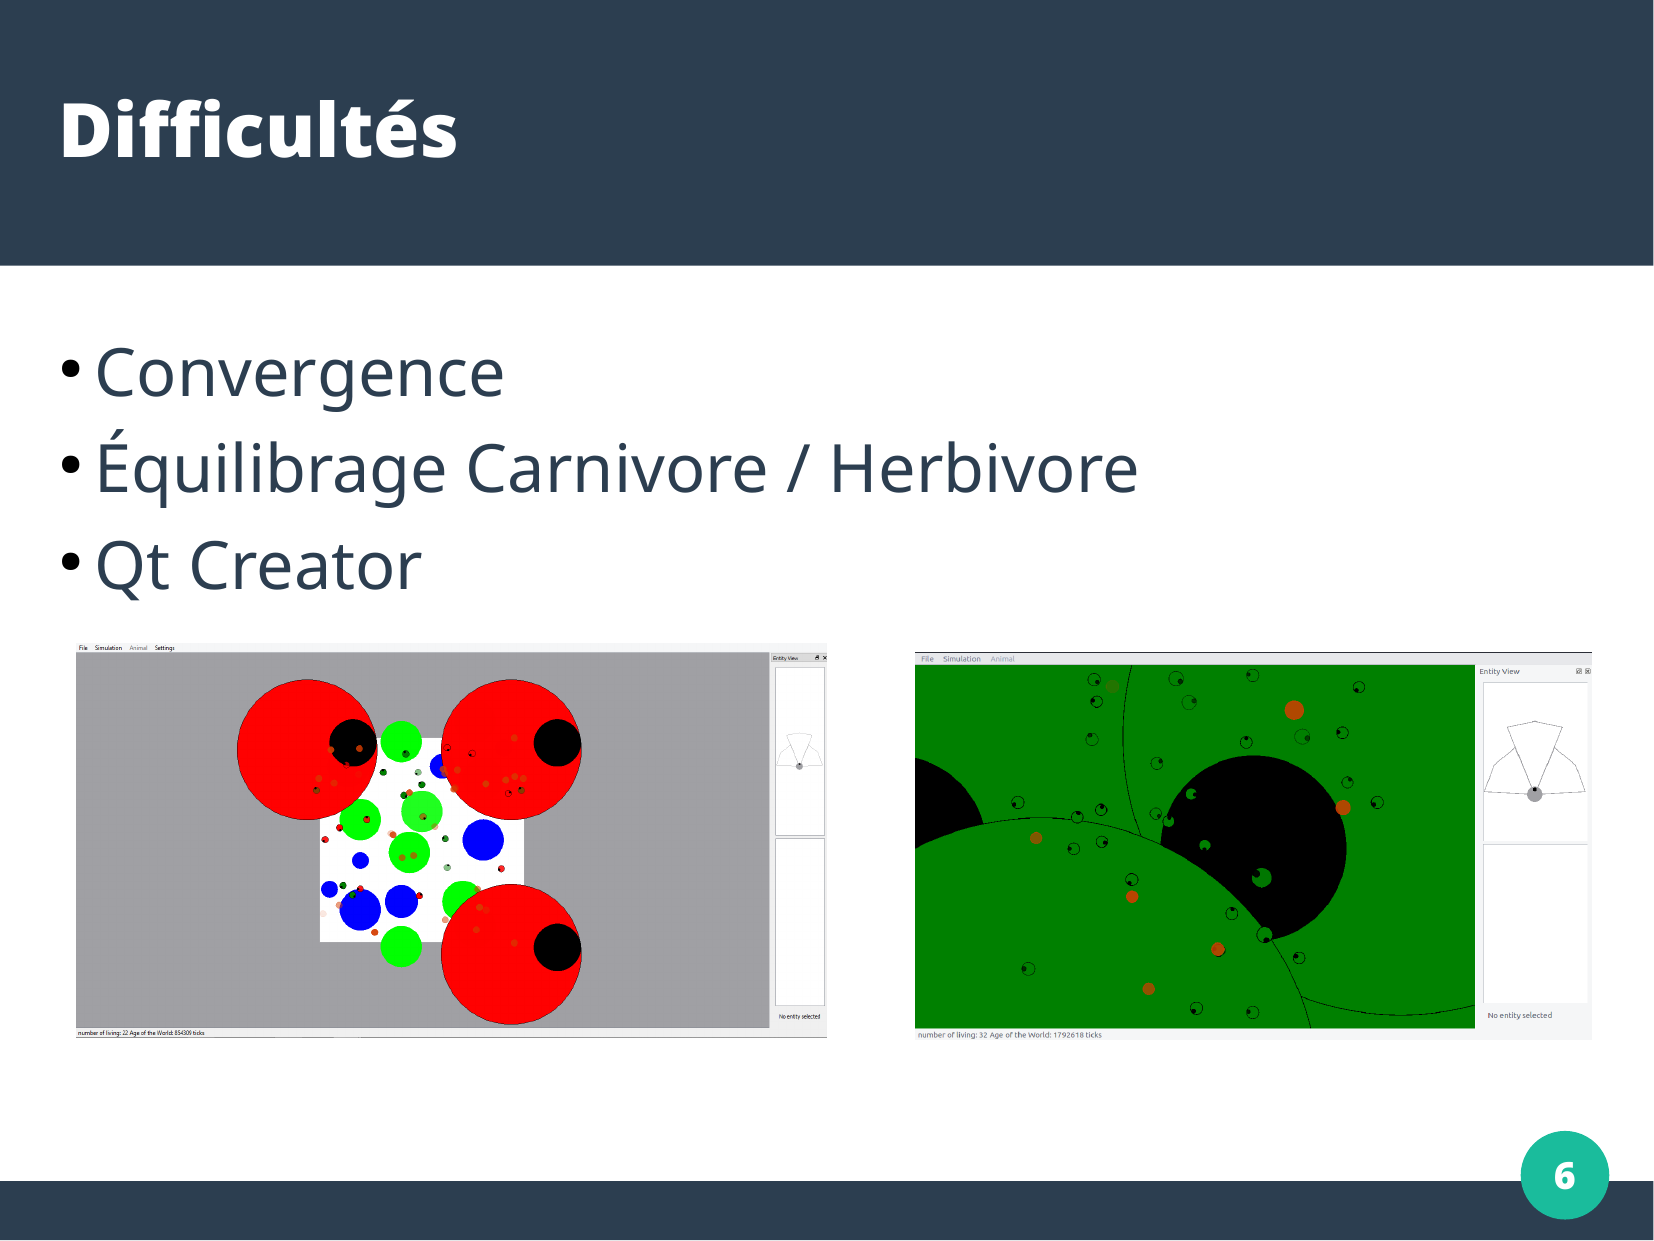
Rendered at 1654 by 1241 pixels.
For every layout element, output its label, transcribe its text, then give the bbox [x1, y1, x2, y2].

picture [915, 652, 1592, 1040]
picture [76, 643, 827, 1038]
title Difficultés [59, 49, 1595, 207]
subtitle Convergence Équilibrage Carnivore / Herbivore Qt Creator [59, 324, 1595, 1152]
